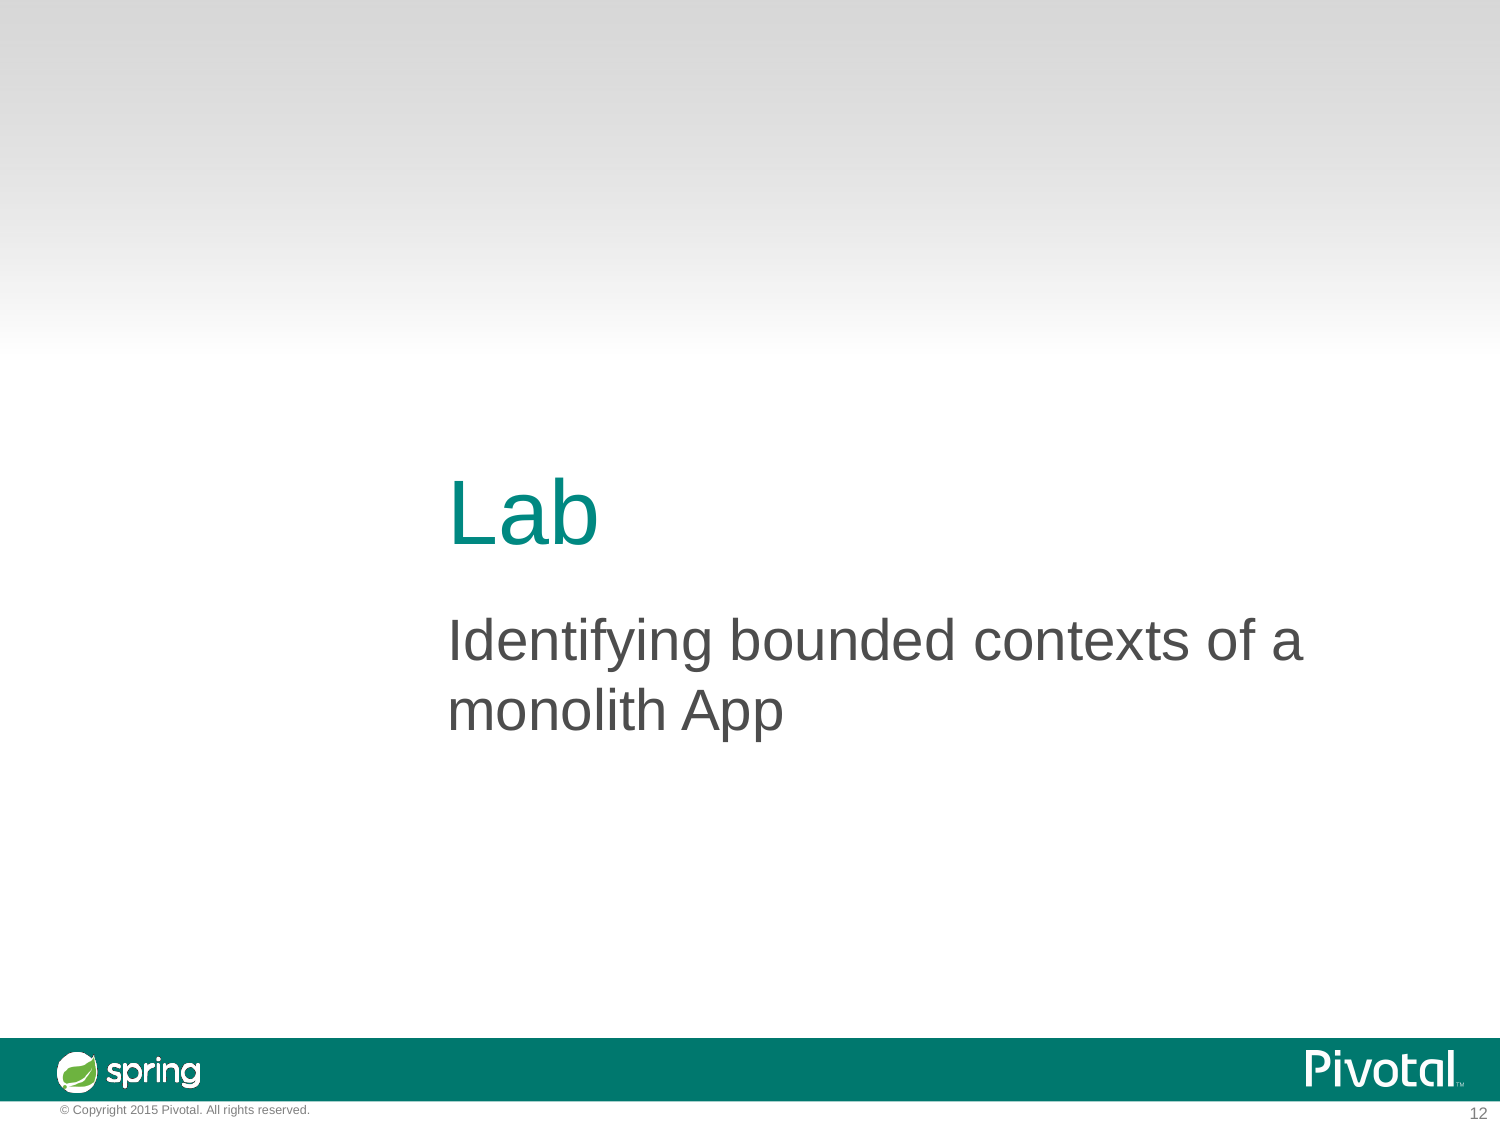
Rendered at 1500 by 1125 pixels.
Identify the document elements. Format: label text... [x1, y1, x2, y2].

title Lab [447, 454, 1440, 565]
text_box Identifying bounded contexts of a monolith App [447, 602, 1440, 914]
picture [1306, 1050, 1464, 1087]
picture [32, 1041, 210, 1103]
